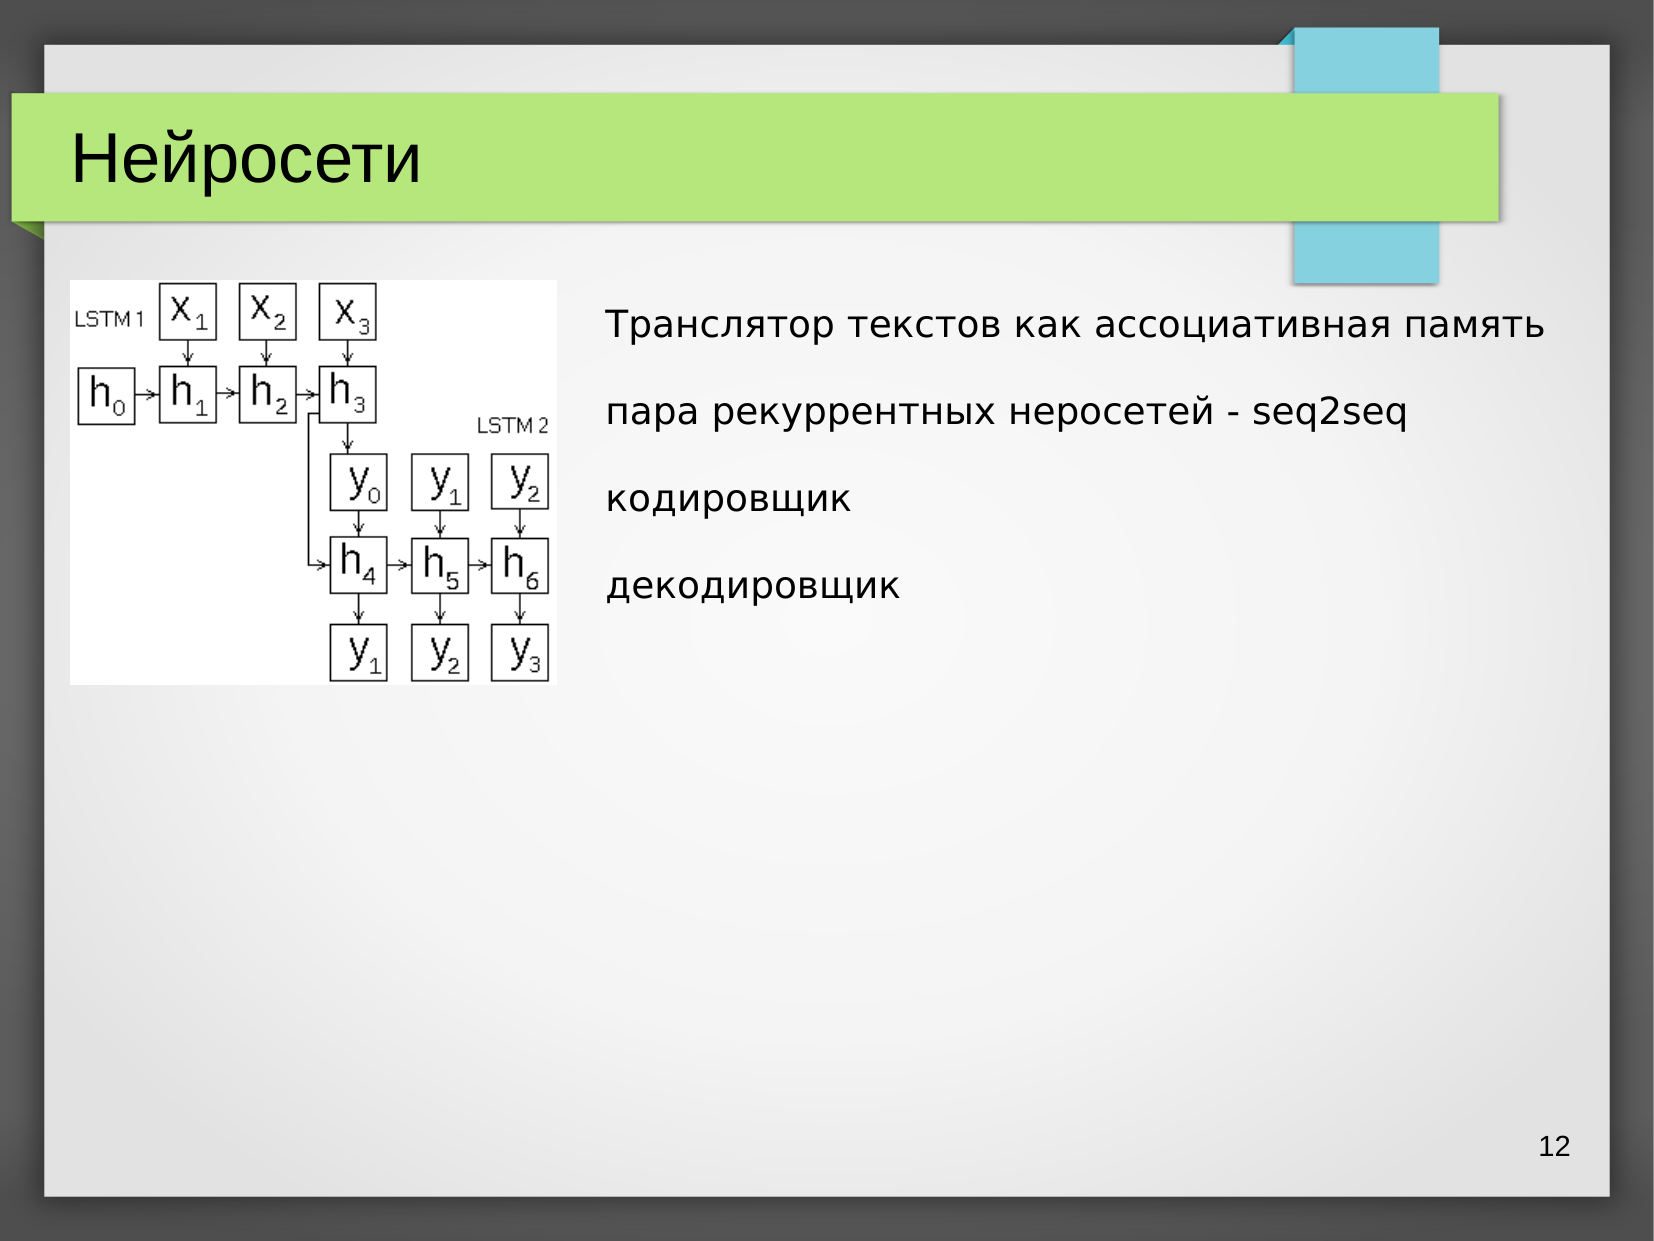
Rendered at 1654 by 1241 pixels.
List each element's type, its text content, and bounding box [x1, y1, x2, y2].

title Нейросети [70, 118, 1205, 199]
picture [0, 0, 1654, 1241]
text_box Транслятор текстов как ассоциативная память пара рекуррентных неросетей - seq2seq кодировщик декодировщик [590, 295, 1607, 659]
